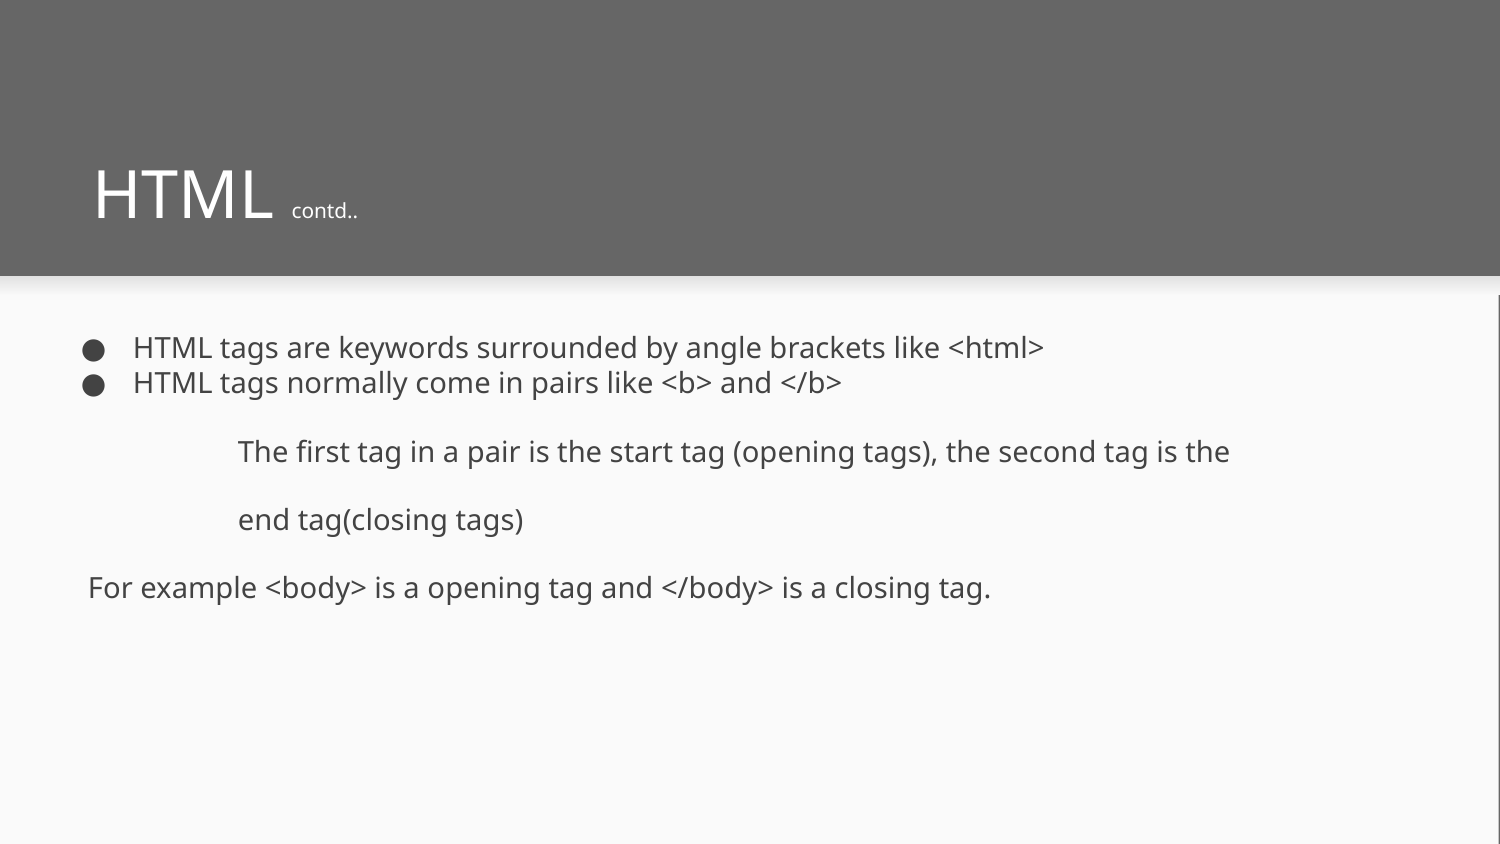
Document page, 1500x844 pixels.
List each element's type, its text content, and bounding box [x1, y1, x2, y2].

title HTML contd.. [77, 121, 1427, 248]
list HTML tags are keywords surrounded by angle brackets like <html> HTML tags normally come in pairs like <b> and </b> The first tag in a pair is the start tag (opening tags), the second tag is the end tag(closing tags) For example <body> is a opening tag and </body> is a closing tag. [42, 314, 1427, 817]
